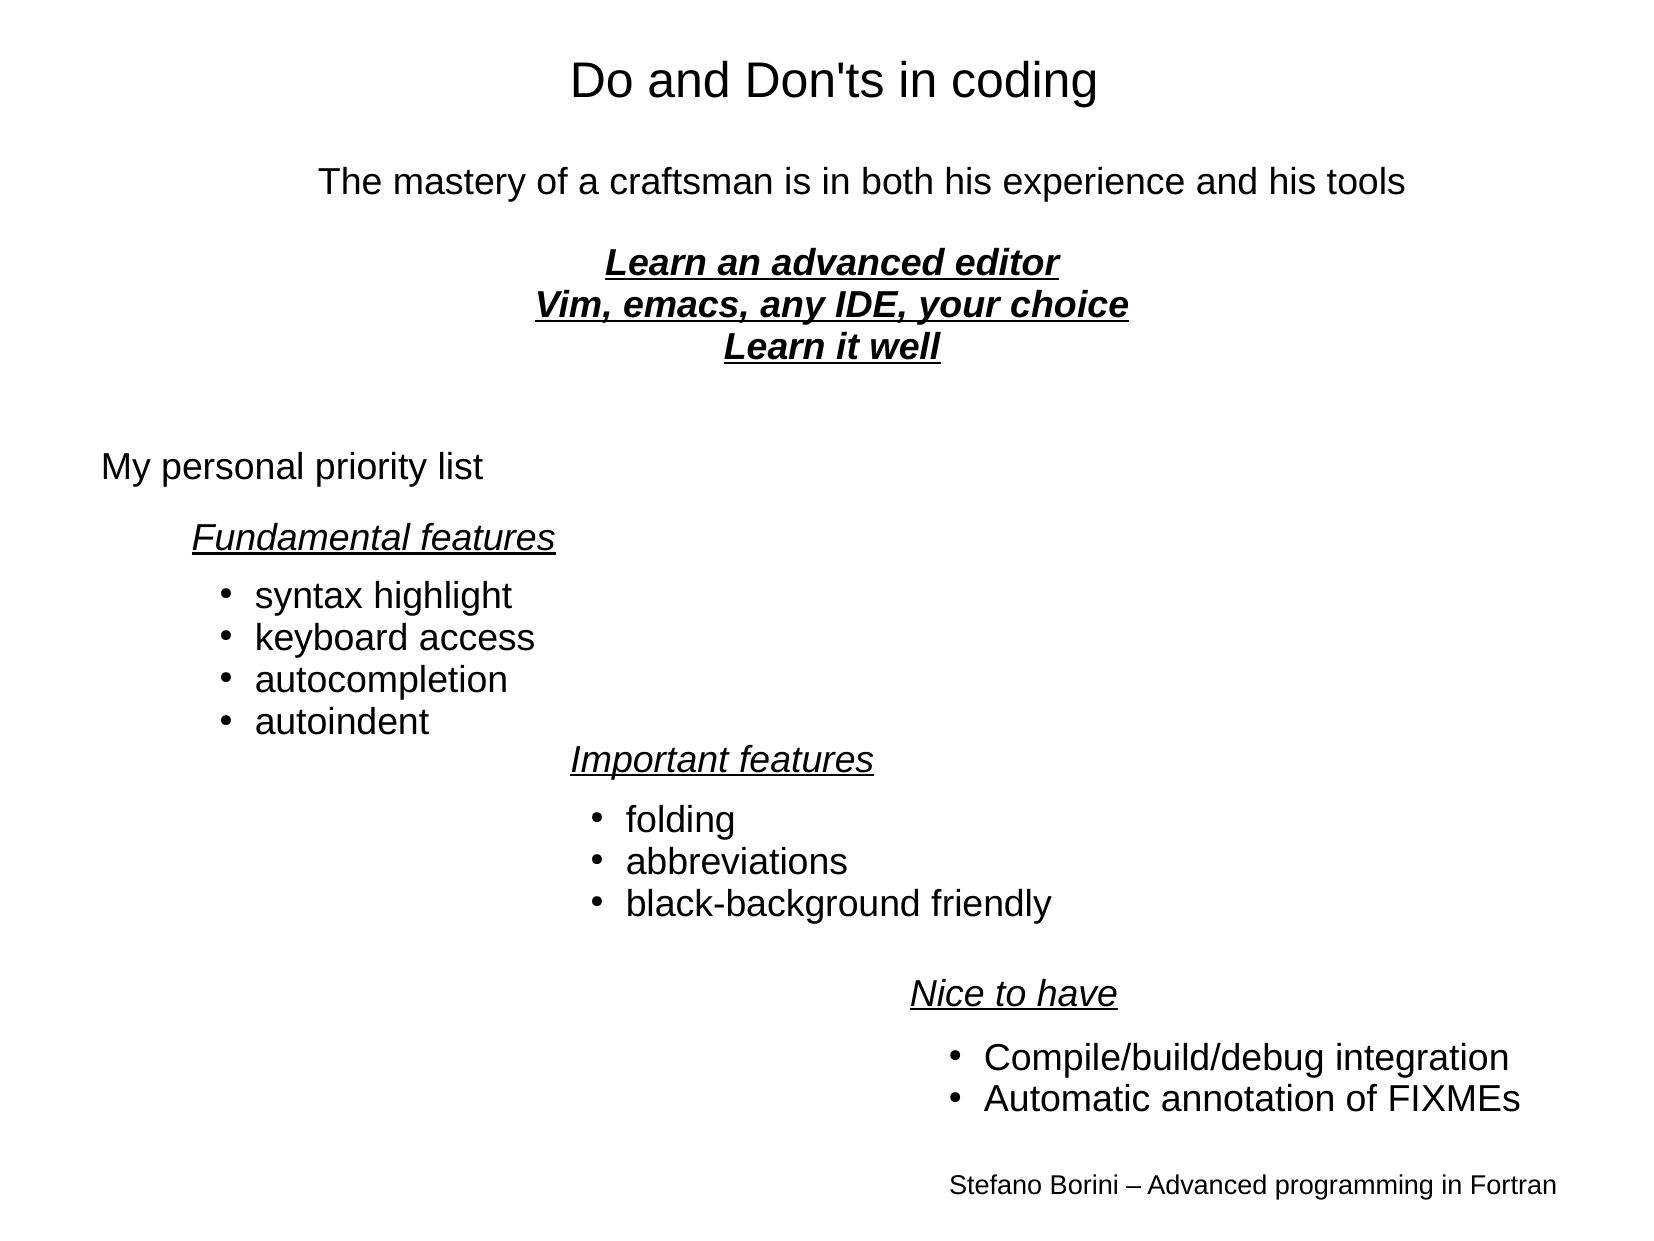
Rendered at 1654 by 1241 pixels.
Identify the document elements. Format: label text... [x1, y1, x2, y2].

text_box Learn an advanced editor Vim, emacs, any IDE, your choice Learn it well [520, 234, 1145, 376]
text_box Fundamental features [176, 509, 572, 566]
text_box syntax highlight keyboard access autocompletion autoindent [204, 566, 552, 750]
text_box My personal priority list [85, 438, 500, 496]
text_box Important features [555, 730, 890, 788]
text_box Nice to have [895, 964, 1134, 1022]
text_box folding abbreviations black-background friendly [575, 790, 1071, 932]
text_box Do and Don'ts in coding [555, 44, 1126, 116]
text_box Compile/build/debug integration Automatic annotation of FIXMEs [933, 1028, 1537, 1212]
text_box The mastery of a craftsman is in both his experience and his tools [303, 153, 1423, 211]
